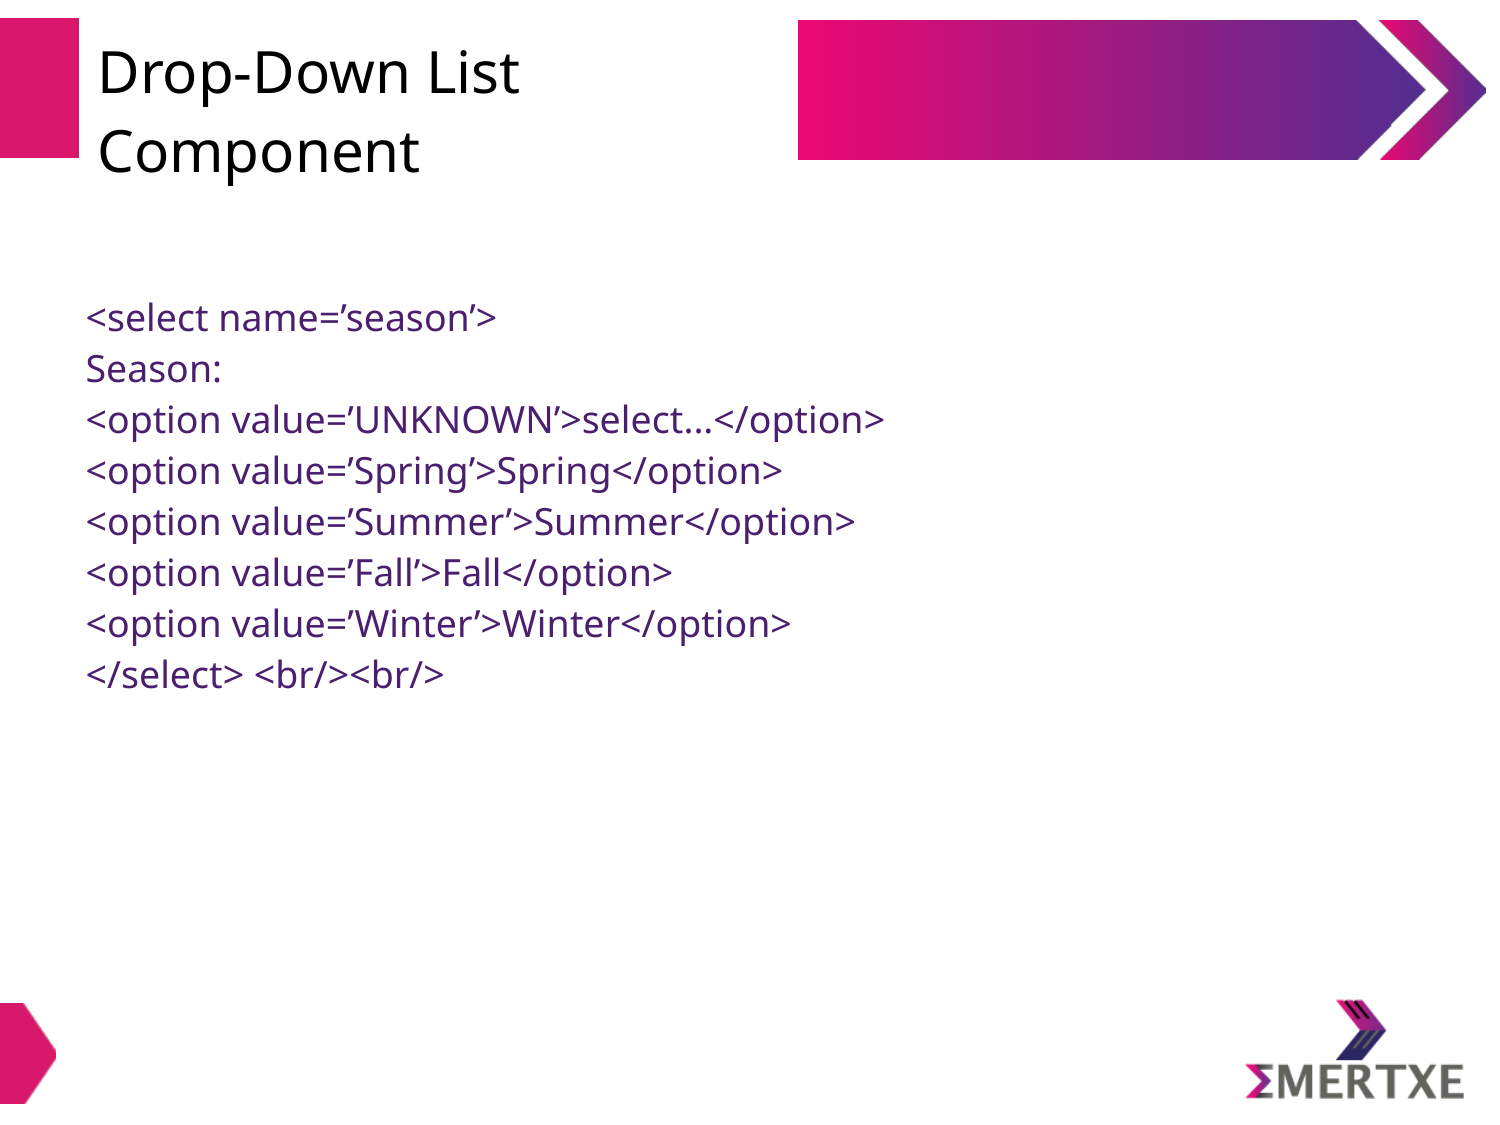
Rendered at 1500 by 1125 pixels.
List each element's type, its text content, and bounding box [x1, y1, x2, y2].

picture [1245, 996, 1465, 1099]
picture [798, 20, 1486, 160]
text_box Drop-Down List Component [82, 23, 756, 175]
text_box <select name=’season’> Season: <option value=’UNKNOWN’>select...</option> <option value=’Spring’>Spring</option> <option value=’Summer’>Summer</option> <option value=’Fall’>Fall</option> <option value=’Winter’>Winter</option> </select> <br/><br/> [70, 284, 1477, 652]
